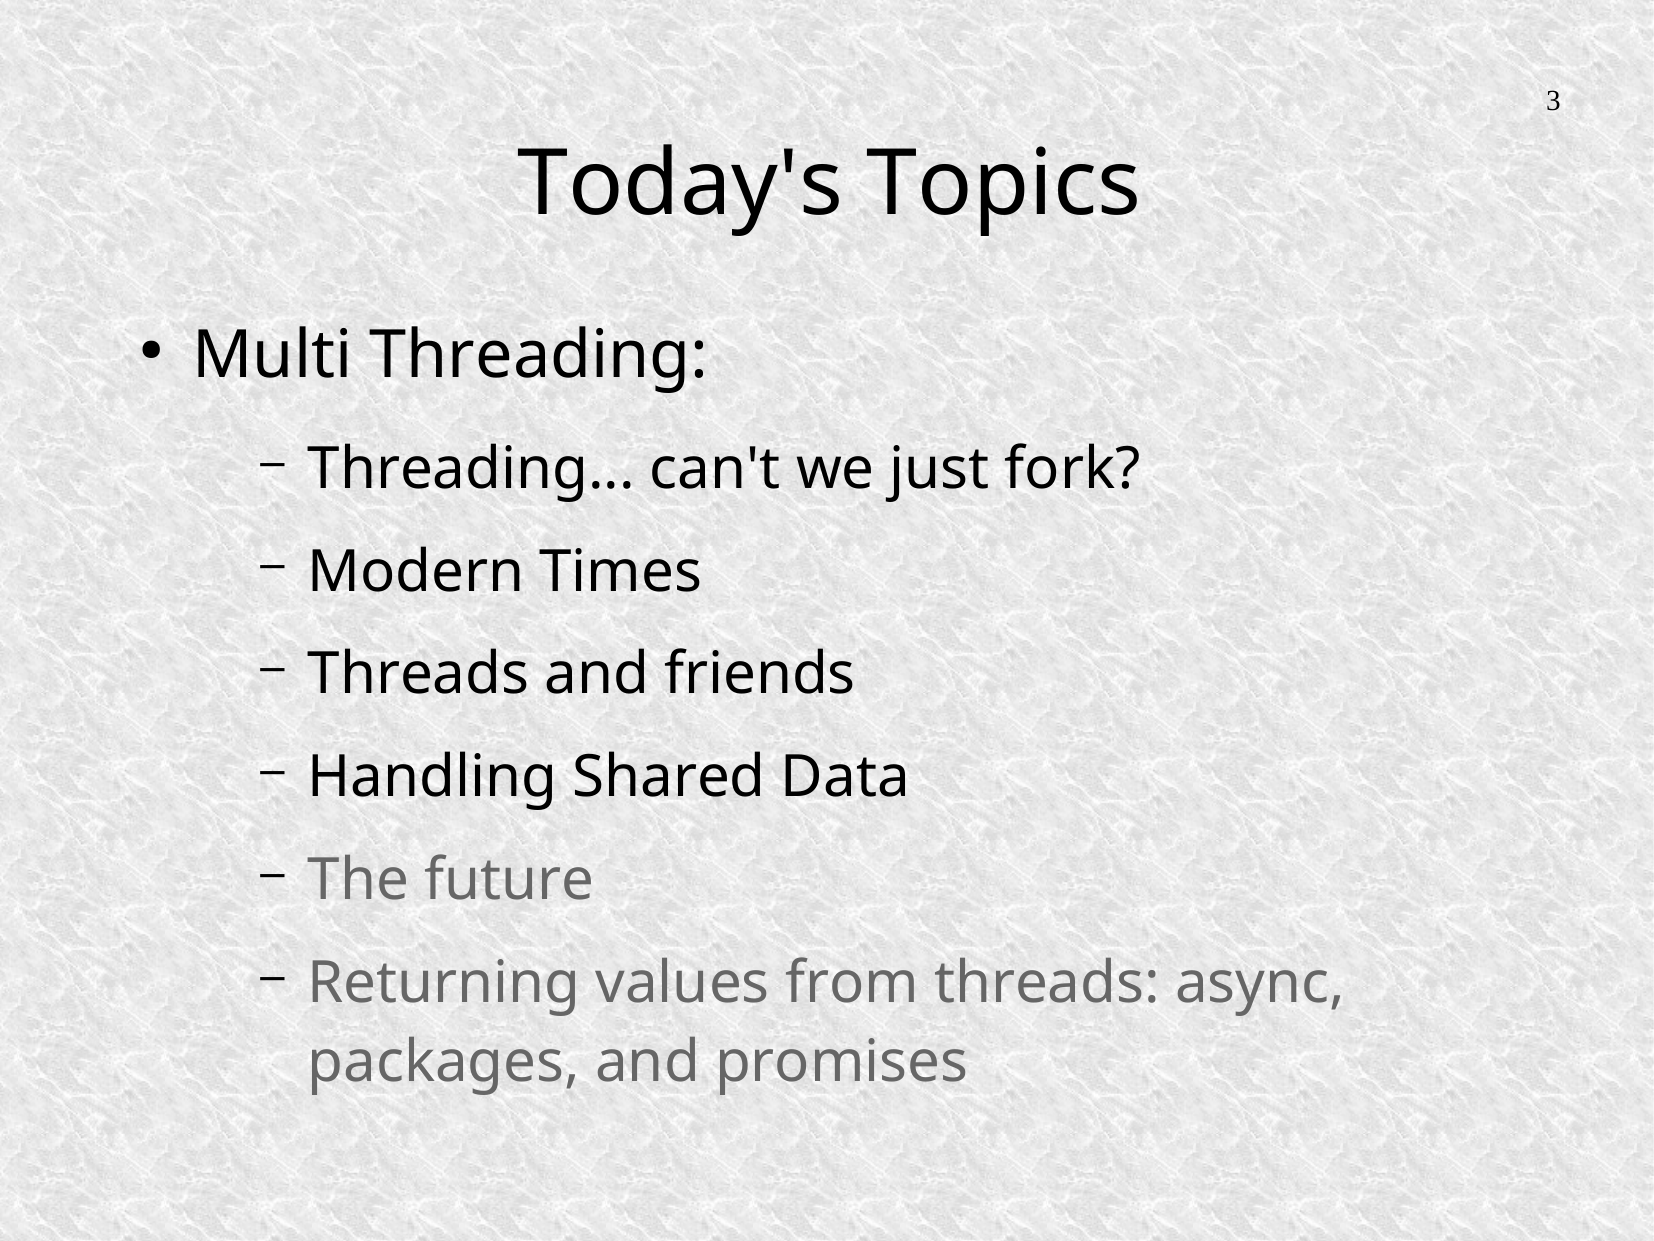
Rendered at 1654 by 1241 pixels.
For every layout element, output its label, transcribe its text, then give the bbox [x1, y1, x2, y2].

title Today's Topics [123, 73, 1536, 284]
picture [0, 0, 1654, 1241]
list Multi Threading: Threading... can't we just fork? Modern Times Threads and friends Handling Shared Data The future Returning values from threads: async, packages, and promises [121, 305, 1534, 1025]
